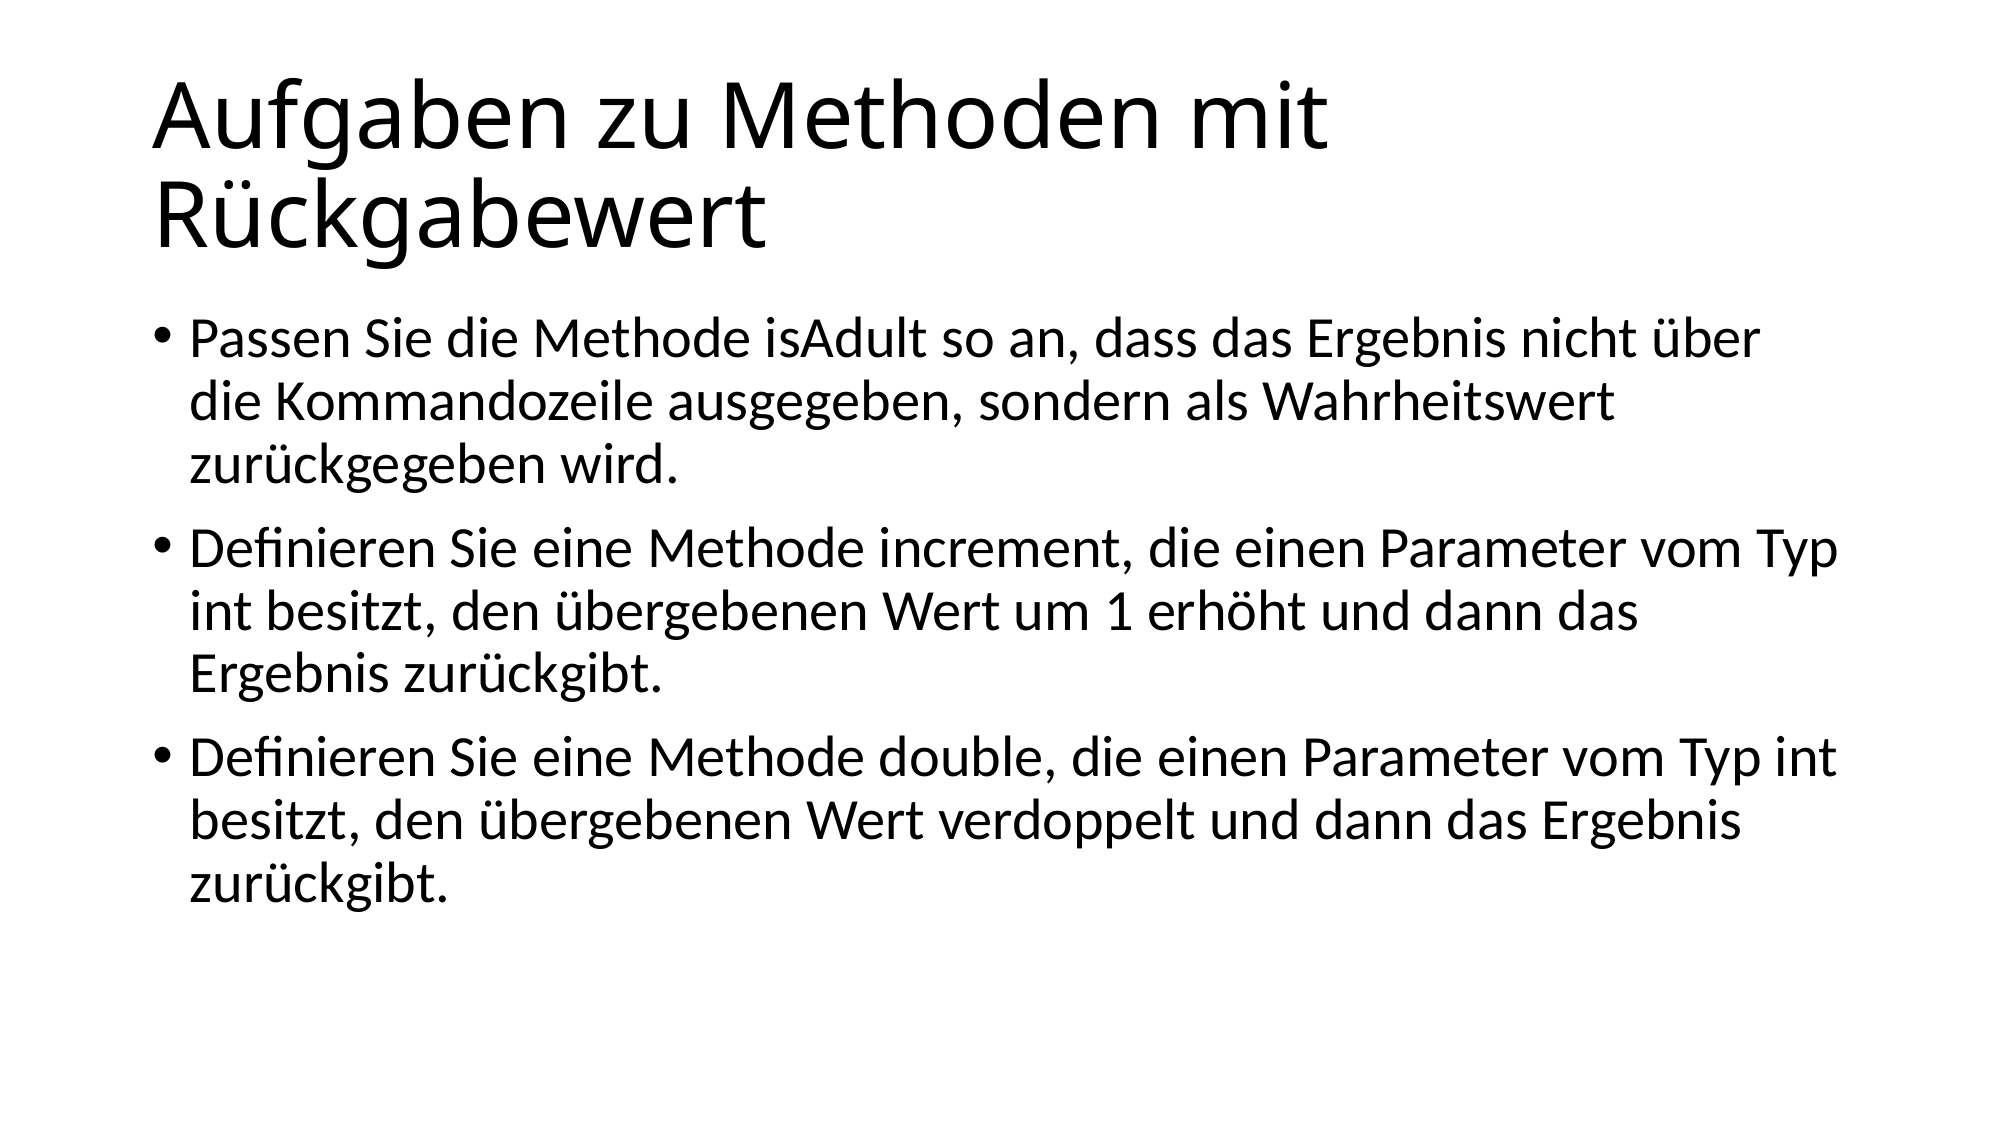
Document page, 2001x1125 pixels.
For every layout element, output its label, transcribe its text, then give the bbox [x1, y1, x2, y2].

list Passen Sie die Methode isAdult so an, dass das Ergebnis nicht über die Kommandozeile ausgegeben, sondern als Wahrheitswert zurückgegeben wird. Definieren Sie eine Methode increment, die einen Parameter vom Typ int besitzt, den übergebenen Wert um 1 erhöht und dann das Ergebnis zurückgibt. Definieren Sie eine Methode double, die einen Parameter vom Typ int besitzt, den übergebenen Wert verdoppelt und dann das Ergebnis zurückgibt. [137, 299, 1863, 1014]
title Aufgaben zu Methoden mit Rückgabewert [137, 59, 1863, 278]
